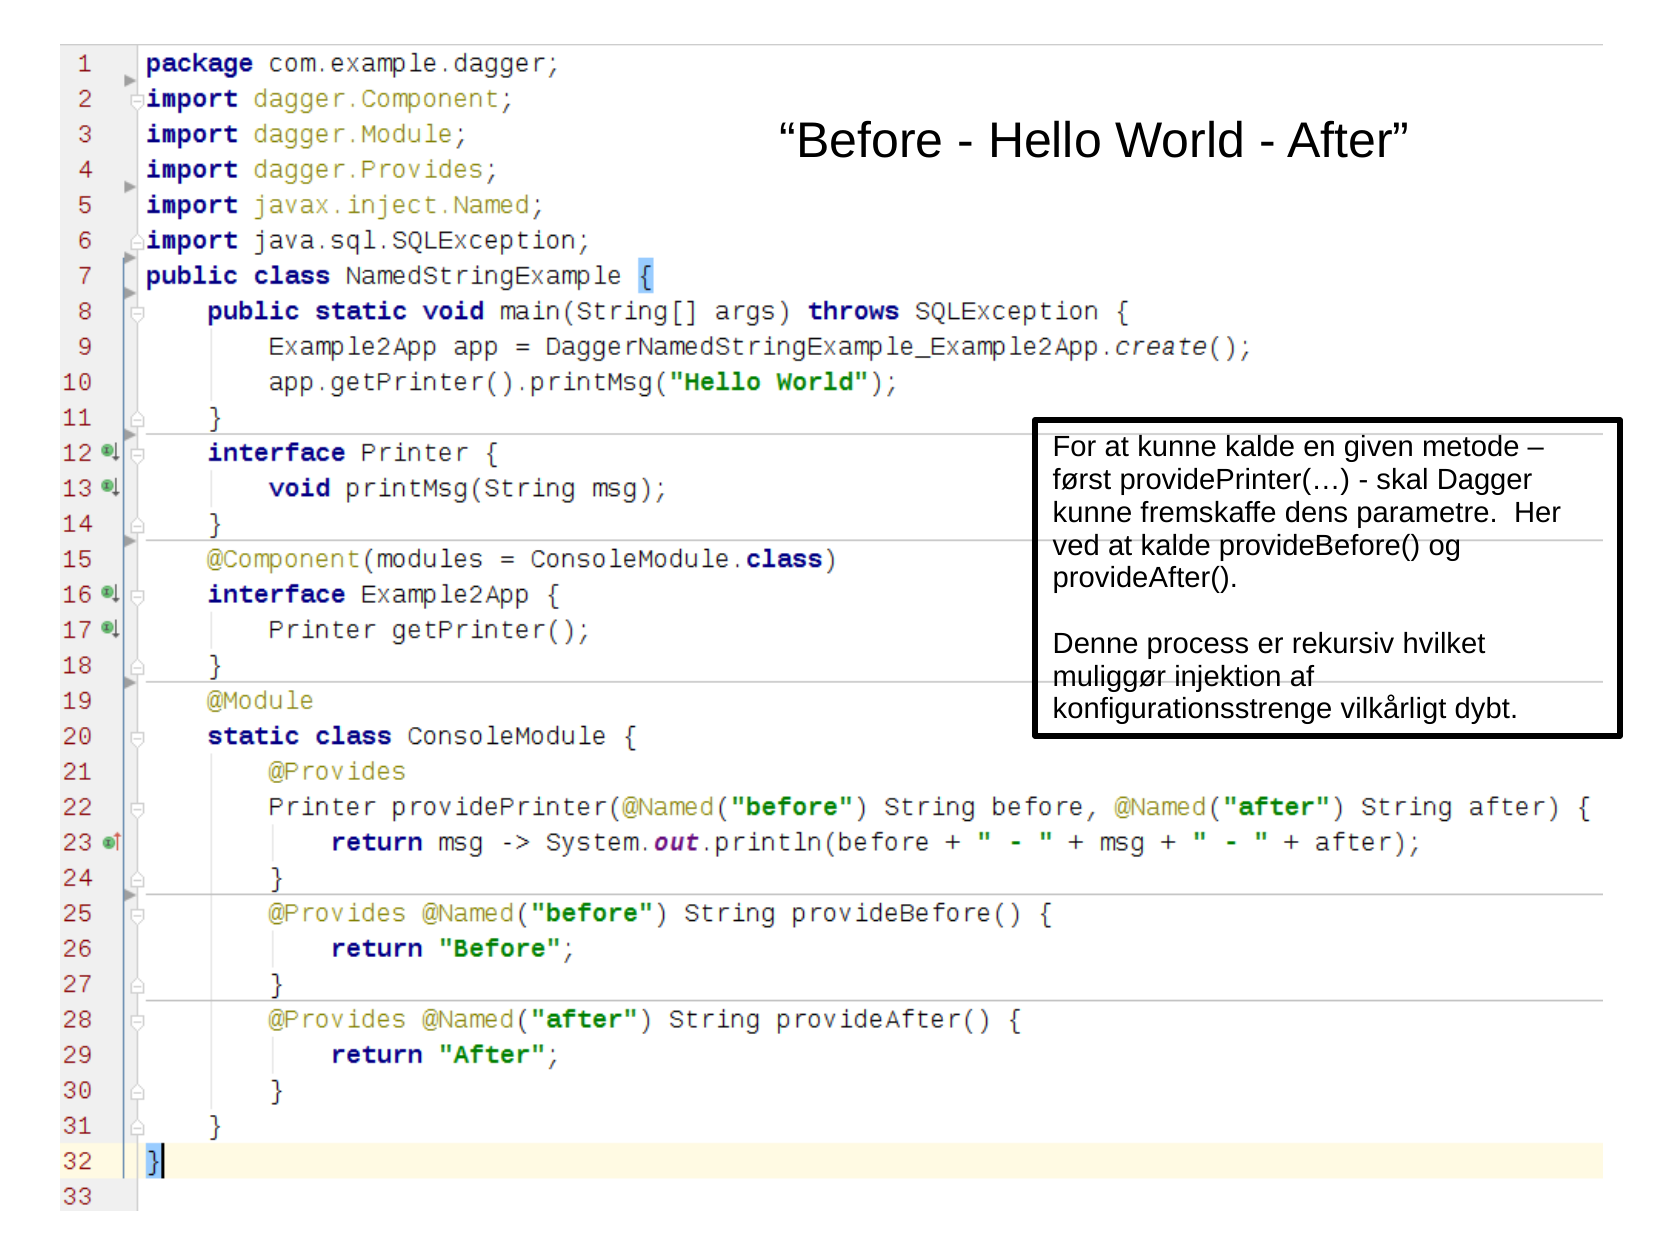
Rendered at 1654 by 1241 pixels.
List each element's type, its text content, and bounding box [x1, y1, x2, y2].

text_box “Before - Hello World - After” [765, 105, 1534, 211]
text_box For at kunne kalde en given metode – først providePrinter(…) - skal Dagger kunne fremskaffe dens parametre. Her ved at kalde provideBefore() og provideAfter(). Denne process er rekursiv hvilket muliggør injektion af konfigurationsstrenge vilkårligt dybt. [1035, 420, 1621, 736]
picture [60, 44, 1603, 1211]
